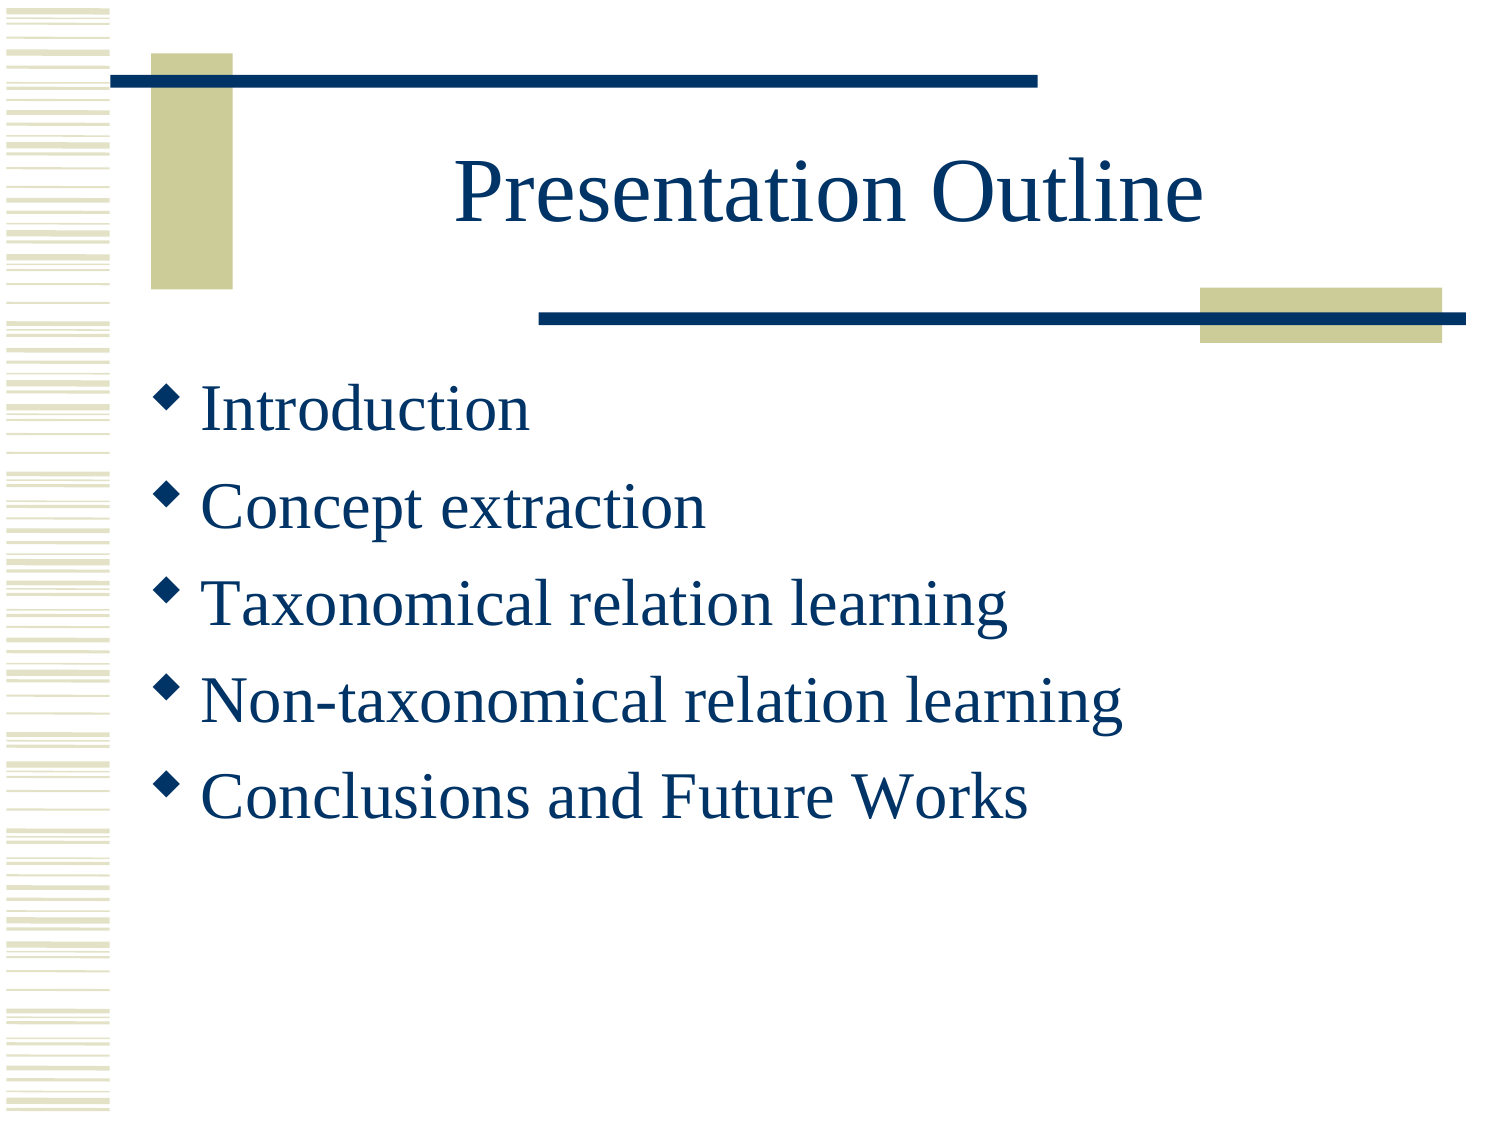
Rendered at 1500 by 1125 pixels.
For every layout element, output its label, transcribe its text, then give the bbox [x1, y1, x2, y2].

title Presentation Outline [225, 99, 1436, 288]
list Introduction Concept extraction Taxonomical relation learning Non-taxonomical relation learning Conclusions and Future Works [132, 363, 1439, 1004]
